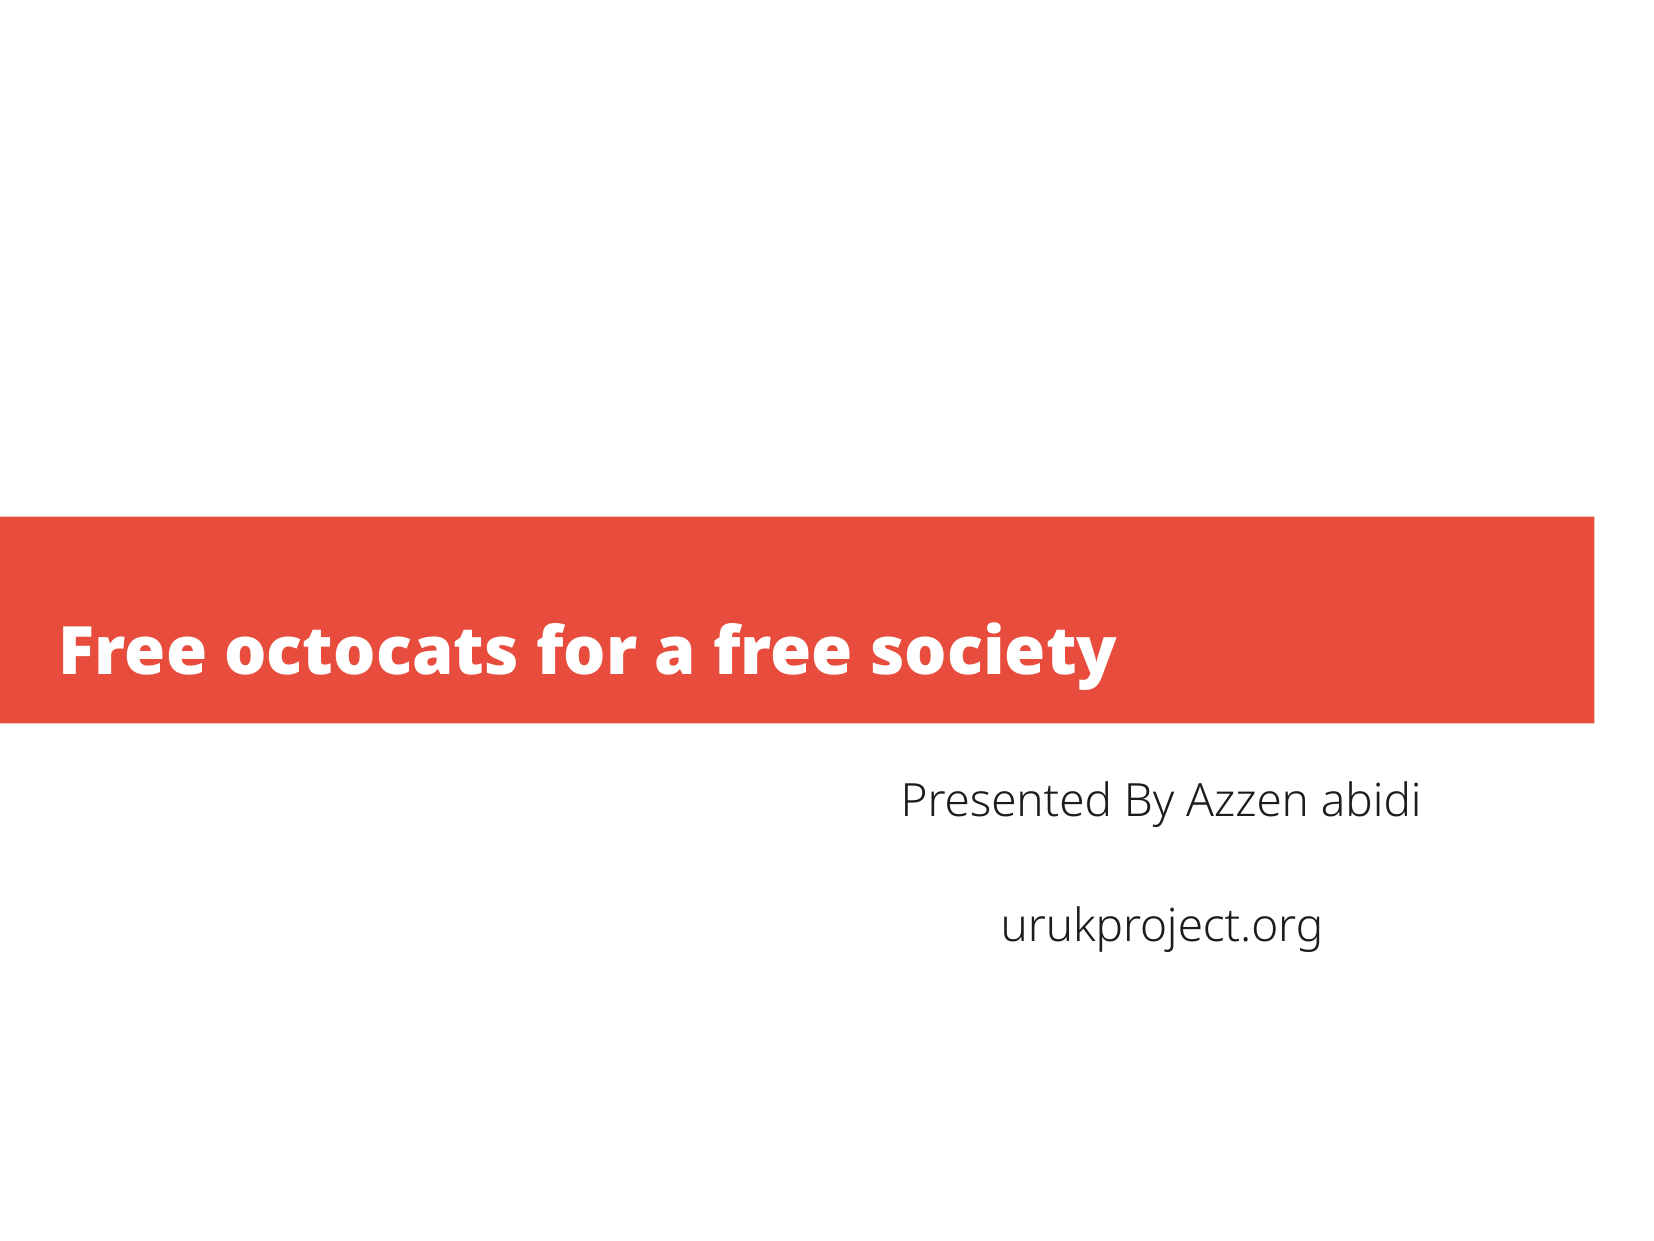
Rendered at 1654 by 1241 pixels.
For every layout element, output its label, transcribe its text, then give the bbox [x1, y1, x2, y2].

subtitle Presented By Azzen abidi urukproject.org [88, 767, 1595, 1182]
title Free octocats for a free society [59, 546, 1595, 694]
